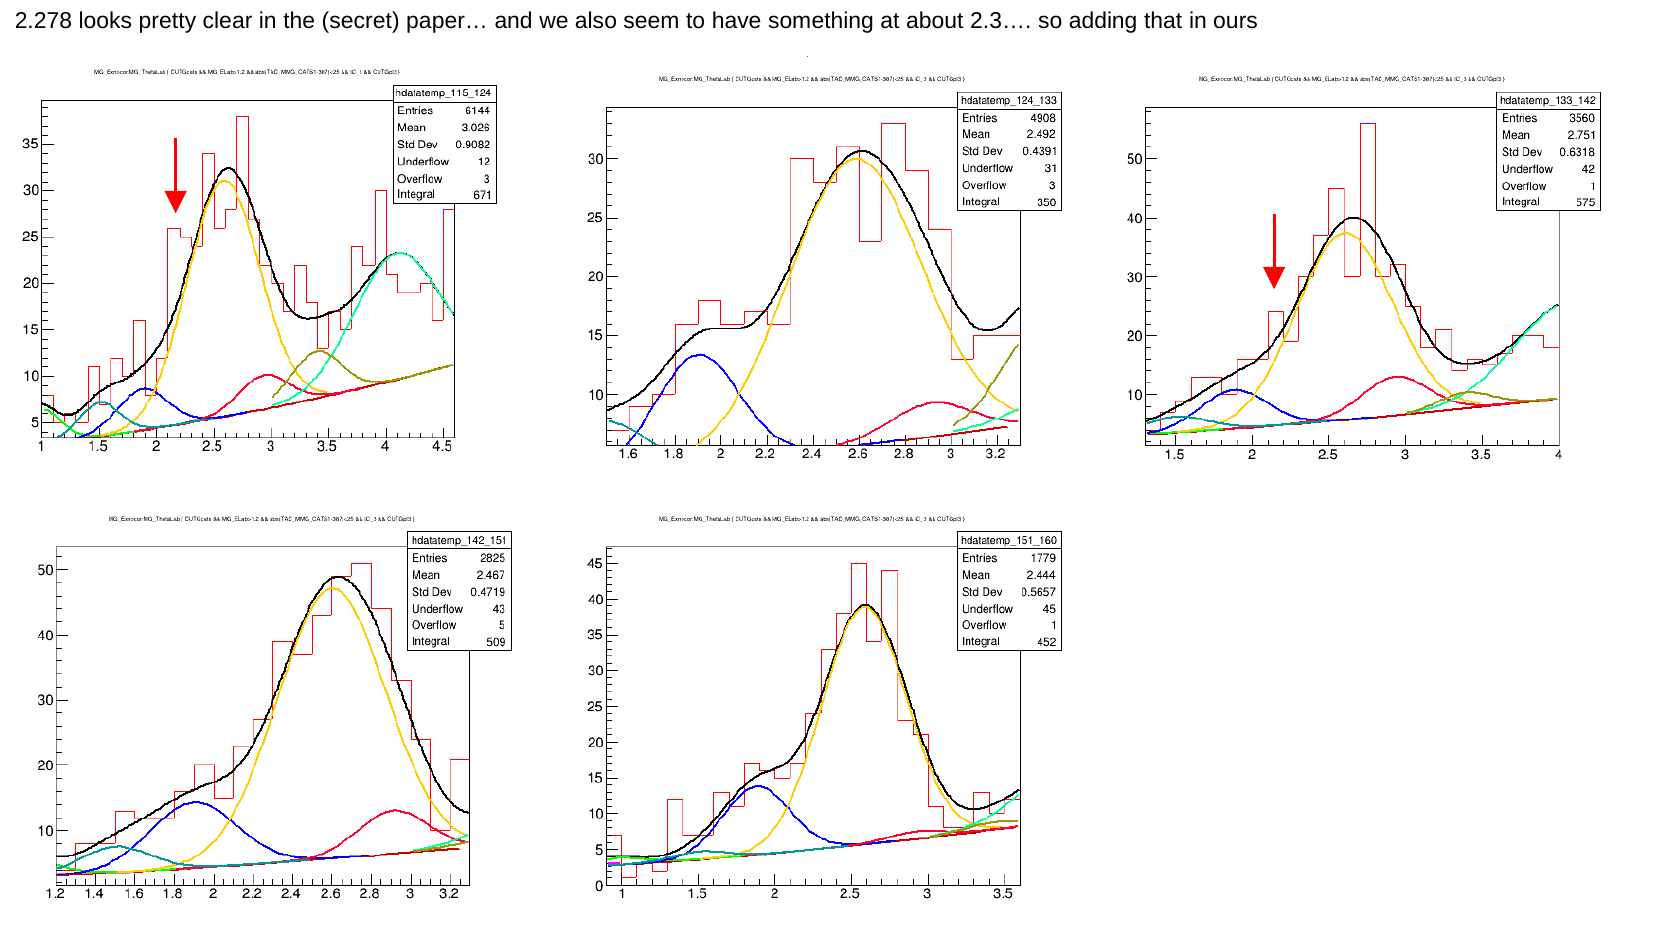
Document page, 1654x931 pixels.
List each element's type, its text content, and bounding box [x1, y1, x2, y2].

text_box 2.278 looks pretty clear in the (secret) paper… and we also seem to have something at about 2.3…. so adding that in ours [0, 0, 1654, 41]
picture [3, 56, 1613, 928]
